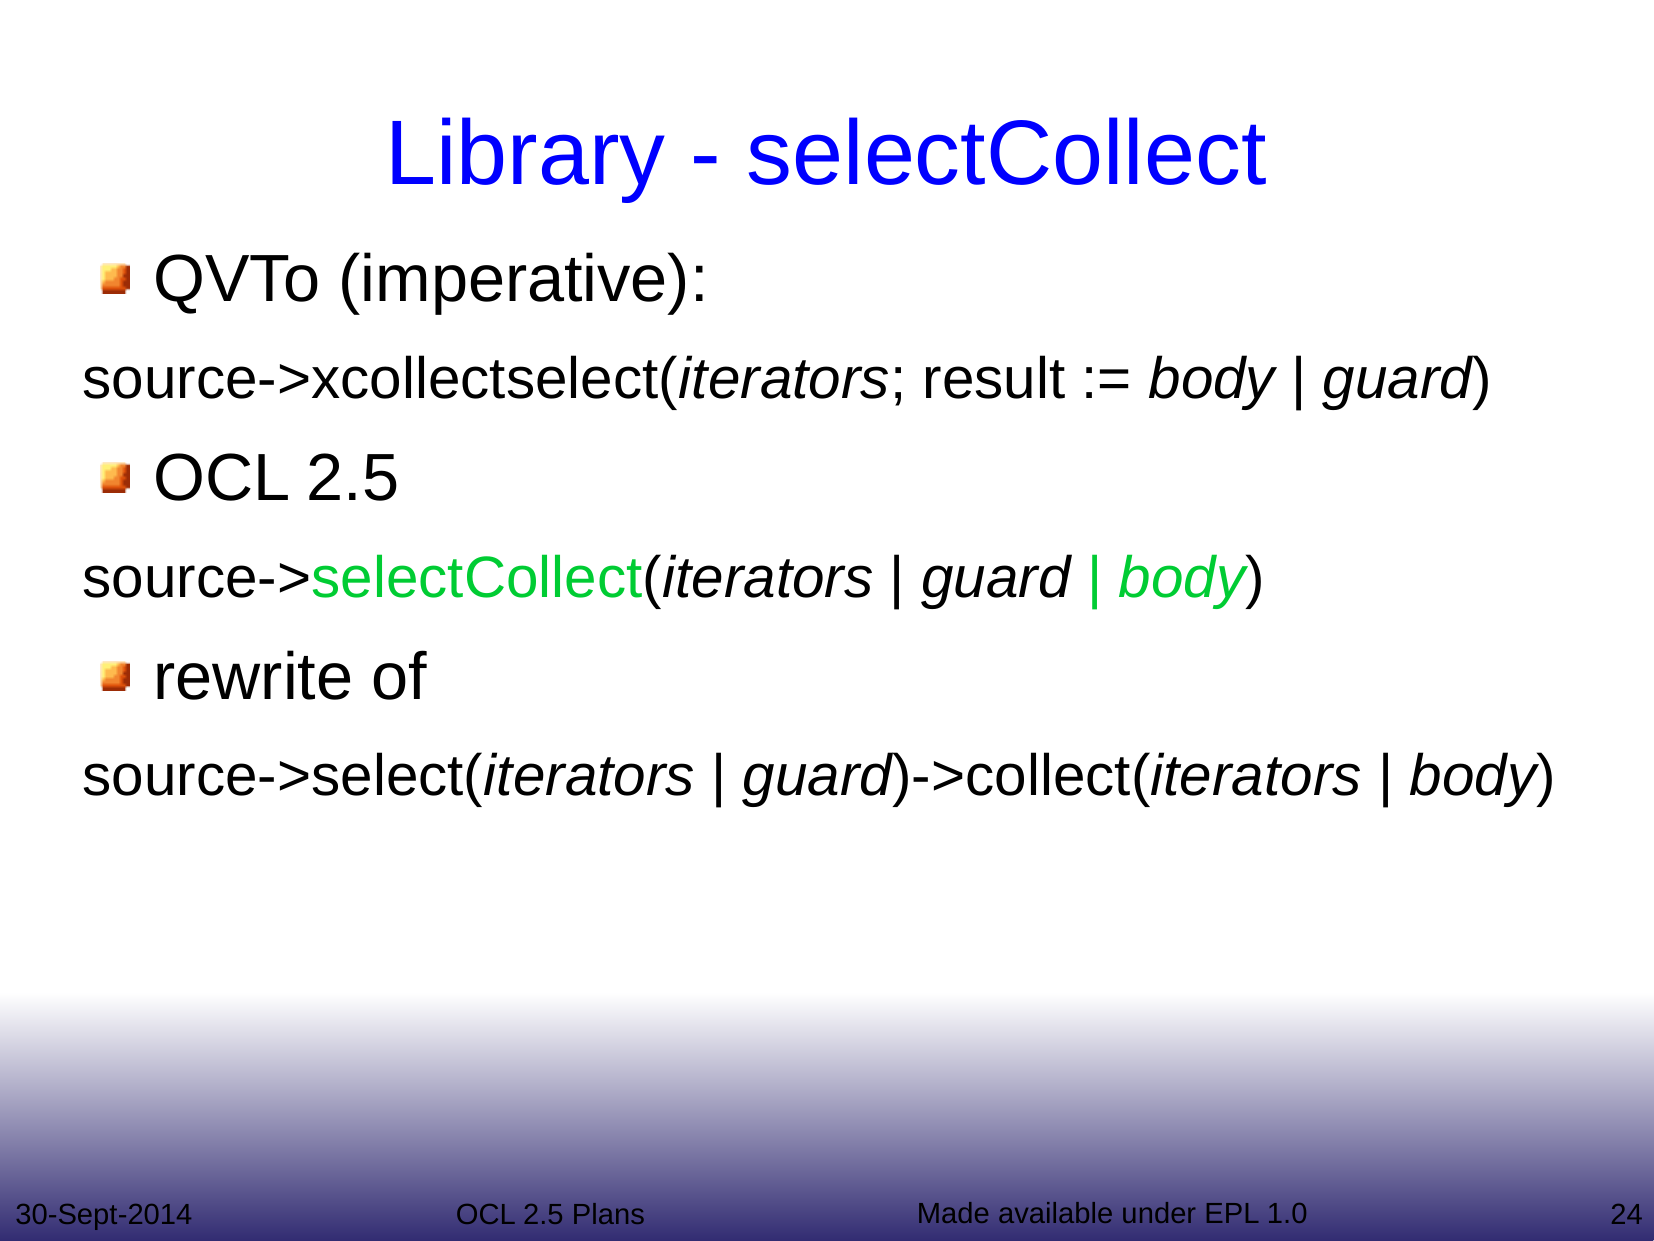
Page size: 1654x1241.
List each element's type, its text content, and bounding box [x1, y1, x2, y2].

list QVTo (imperative): source->xcollectselect(iterators; result := body | guard) OCL 2.5 source->selectCollect(iterators | guard | body) rewrite of source->select(iterators | guard)->collect(iterators | body) [82, 241, 1571, 1235]
title Library - selectCollect [82, 49, 1571, 241]
